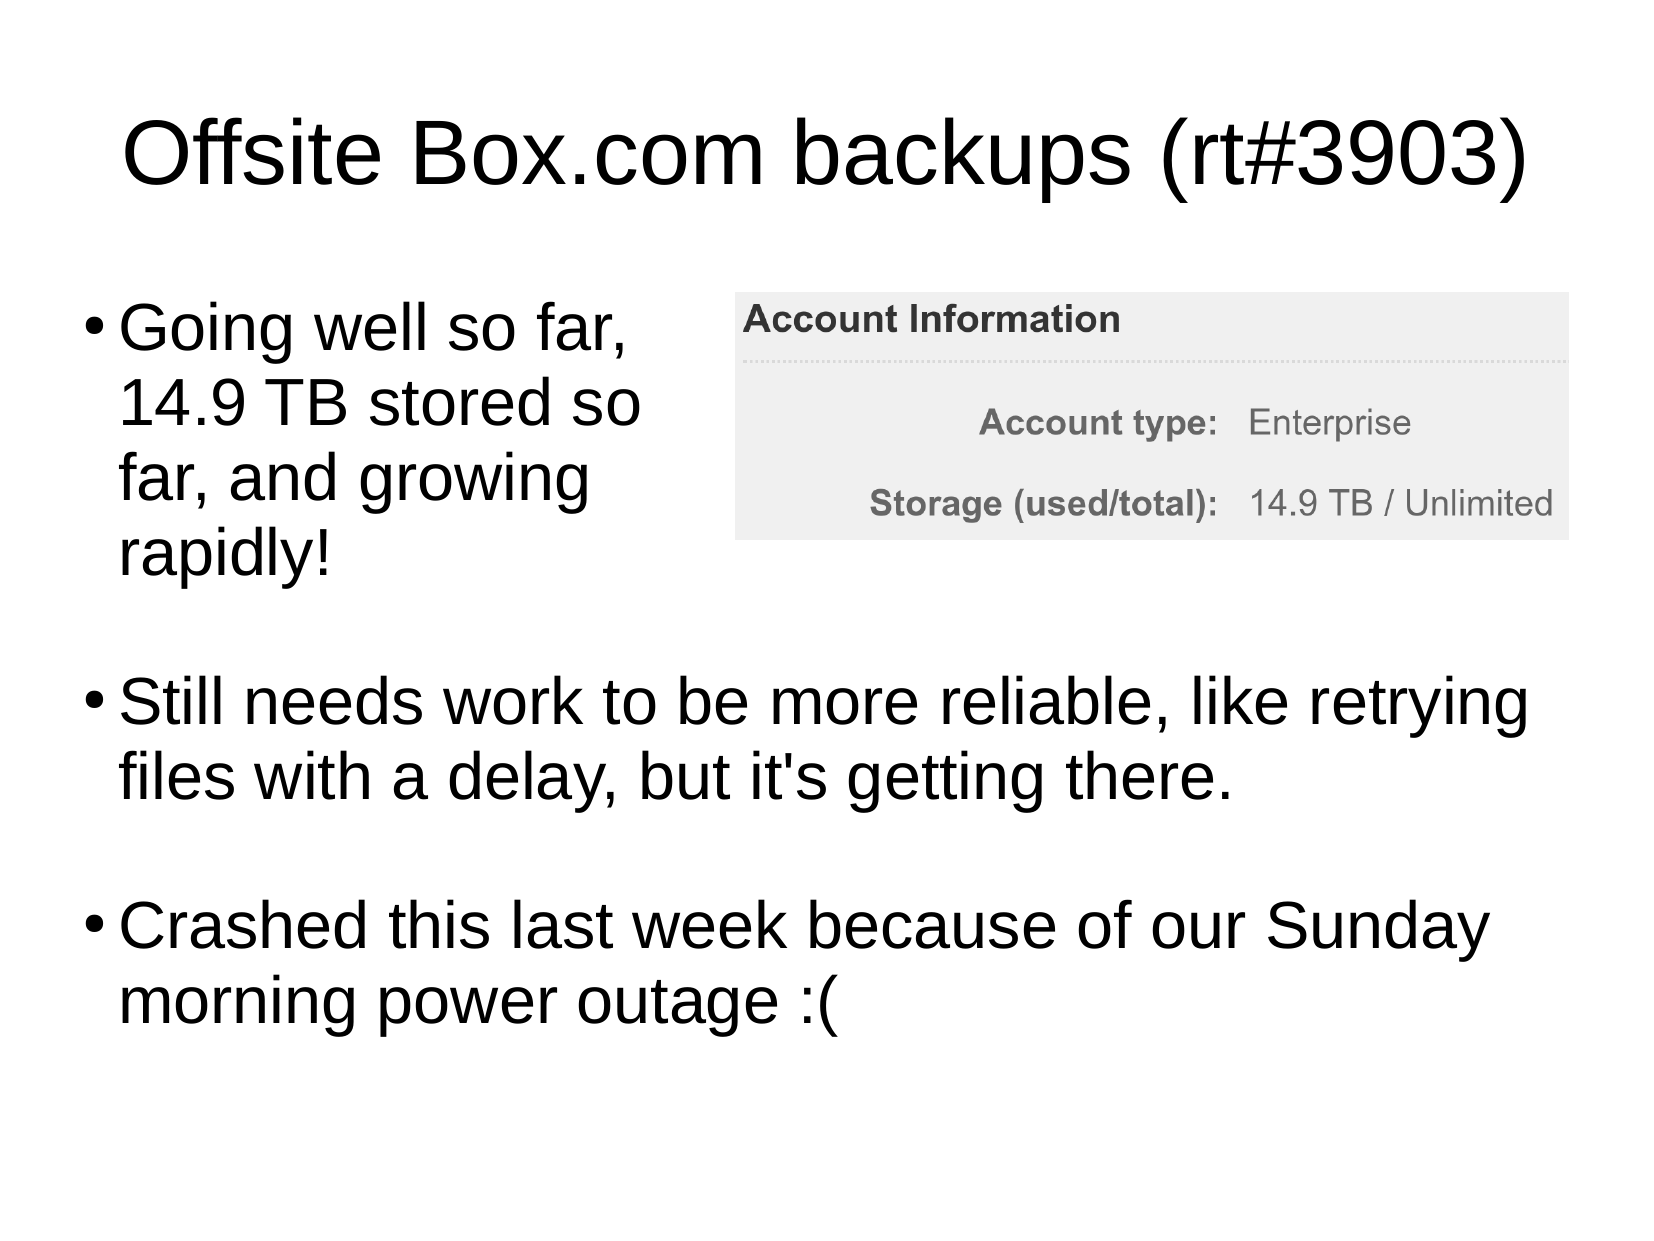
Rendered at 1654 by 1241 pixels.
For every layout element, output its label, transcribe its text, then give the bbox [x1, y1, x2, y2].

picture [735, 292, 1569, 541]
title Offsite Box.com backups (rt#3903) [82, 49, 1571, 257]
subtitle Going well so far, 14.9 TB stored so far, and growing rapidly! Still needs work to be more reliable, like retrying files with a delay, but it's getting there. Crashed this last week because of our Sunday morning power outage :( [82, 290, 1571, 1038]
